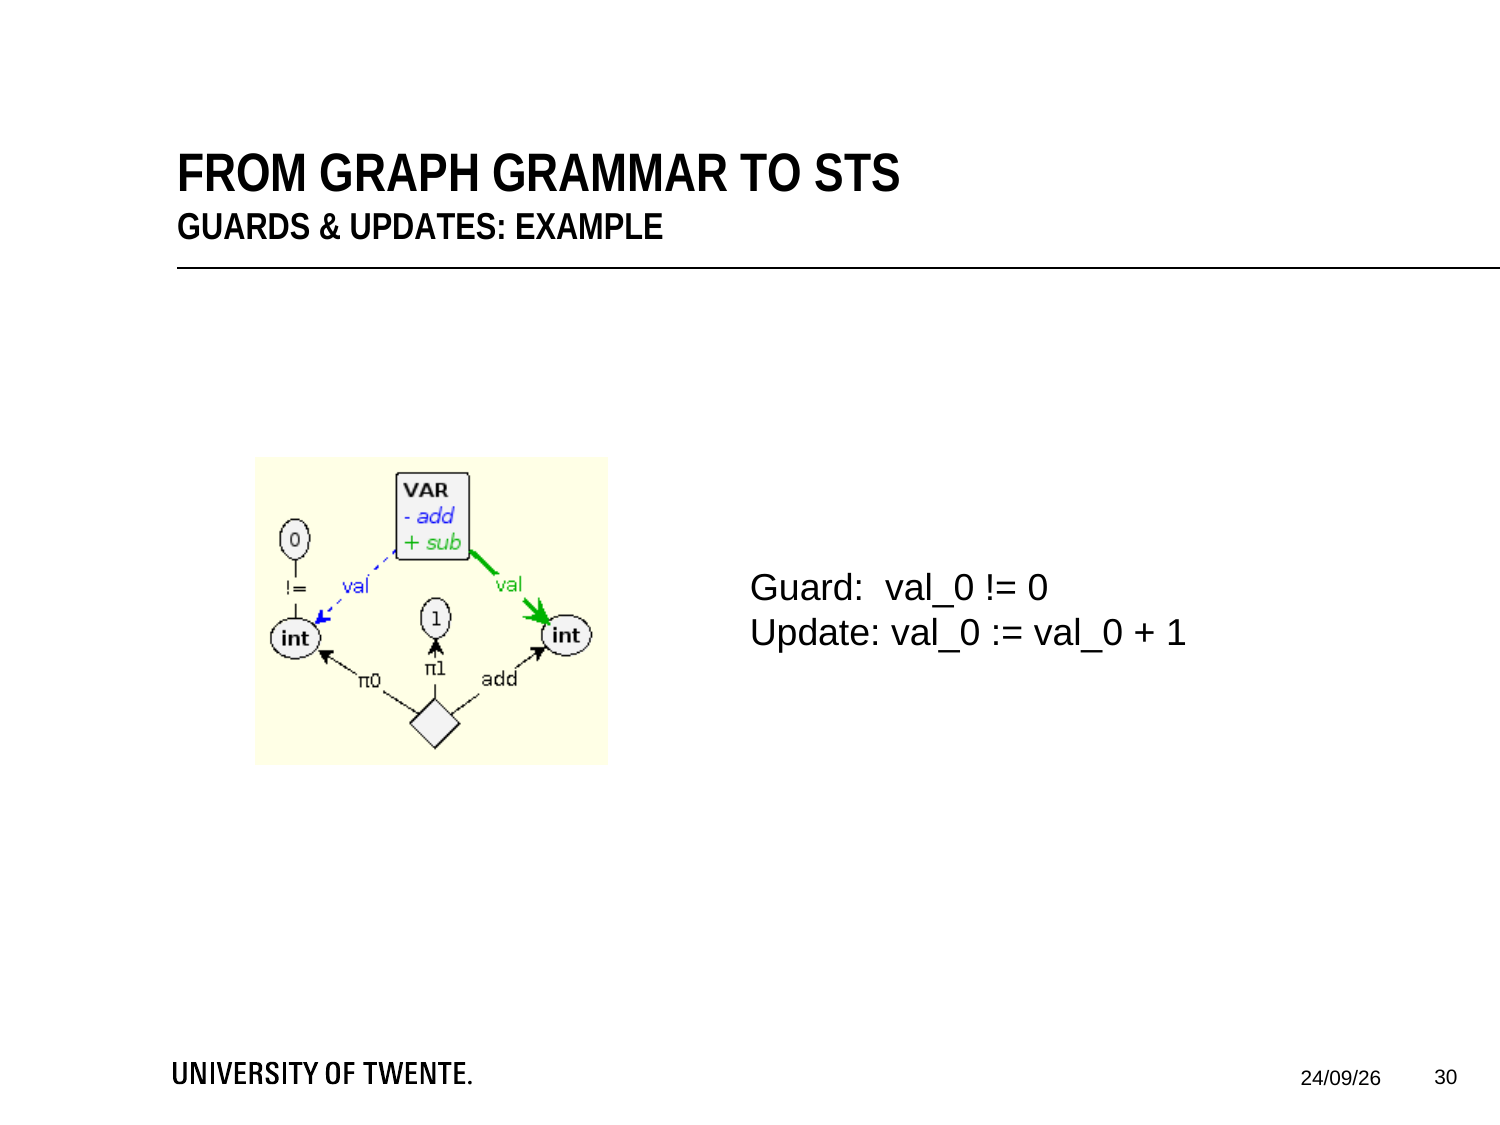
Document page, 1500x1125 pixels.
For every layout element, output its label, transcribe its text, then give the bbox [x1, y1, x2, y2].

picture [255, 457, 608, 766]
text_box 21/05/12 [1242, 1050, 1395, 1125]
text_box Guard: val_0 != 0 Update: val_0 := val_0 + 1 [735, 555, 1202, 661]
title FROM GRAPH GRAMMAR TO STS GUARDS & UPDATES: EXAMPLE [177, 59, 1458, 248]
text_box <number> [1395, 1049, 1458, 1125]
